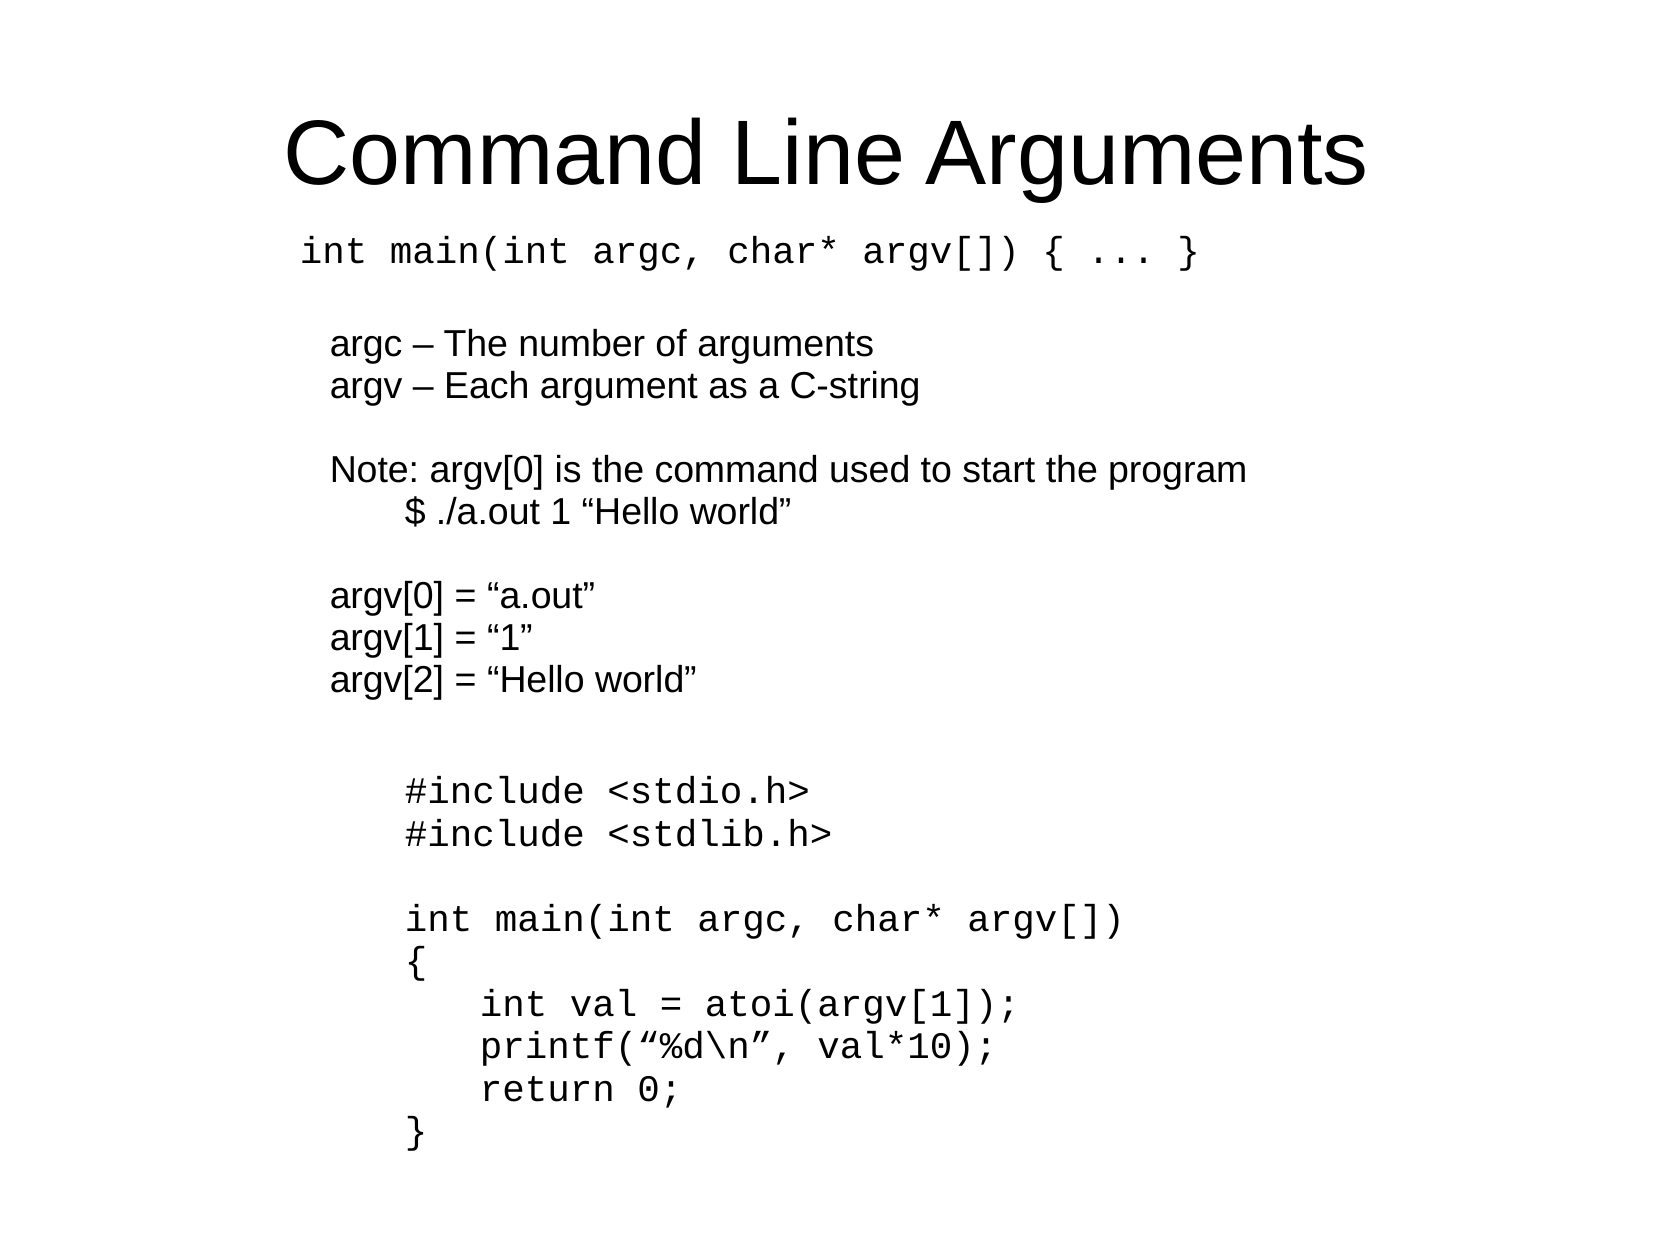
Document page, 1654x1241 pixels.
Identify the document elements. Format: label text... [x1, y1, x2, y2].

text_box int main(int argc, char* argv[]) { ... } [285, 225, 1381, 283]
title Command Line Arguments [82, 49, 1571, 257]
text_box #include <stdio.h> #include <stdlib.h> int main(int argc, char* argv[]) { int val = atoi(argv[1]); printf(“%d\n”, val*10); return 0; } [390, 765, 1411, 1165]
text_box argc – The number of arguments argv – Each argument as a C-string Note: argv[0] is the command used to start the program $ ./a.out 1 “Hello world” argv[0] = “a.out” argv[1] = “1” argv[2] = “Hello world” [315, 315, 1306, 708]
